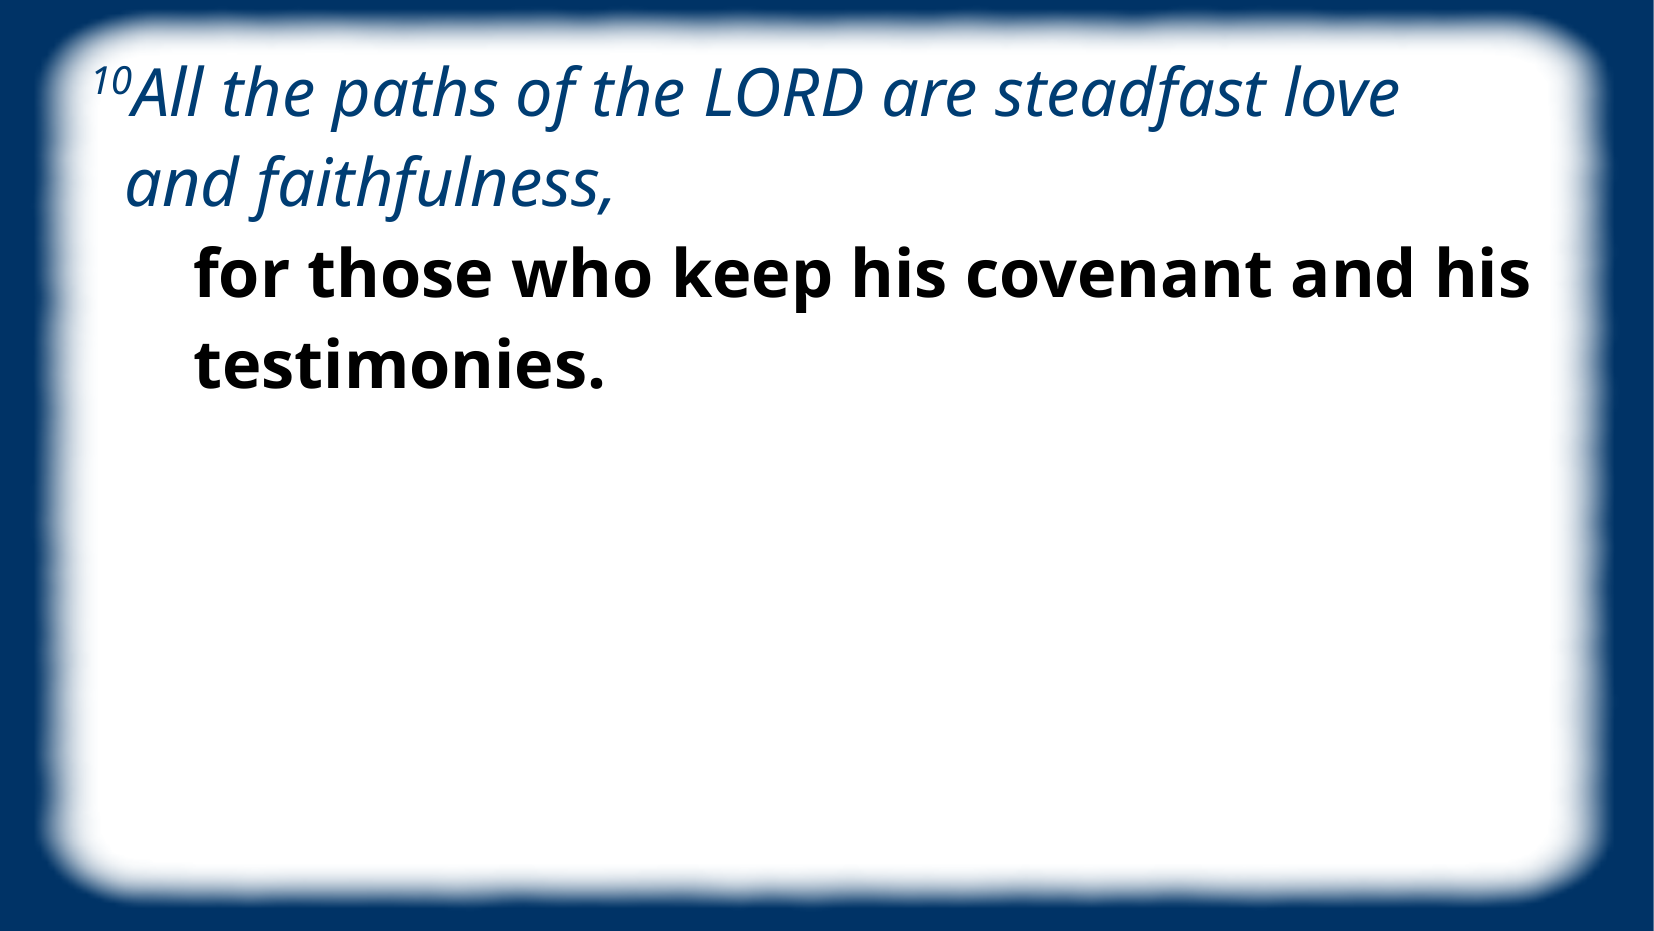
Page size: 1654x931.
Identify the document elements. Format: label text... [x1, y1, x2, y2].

picture [0, 0, 1654, 931]
text_box 10All the paths of the LORD are steadfast love and faithfulness, for those who keep his covenant and his testimonies. [75, 37, 1576, 421]
